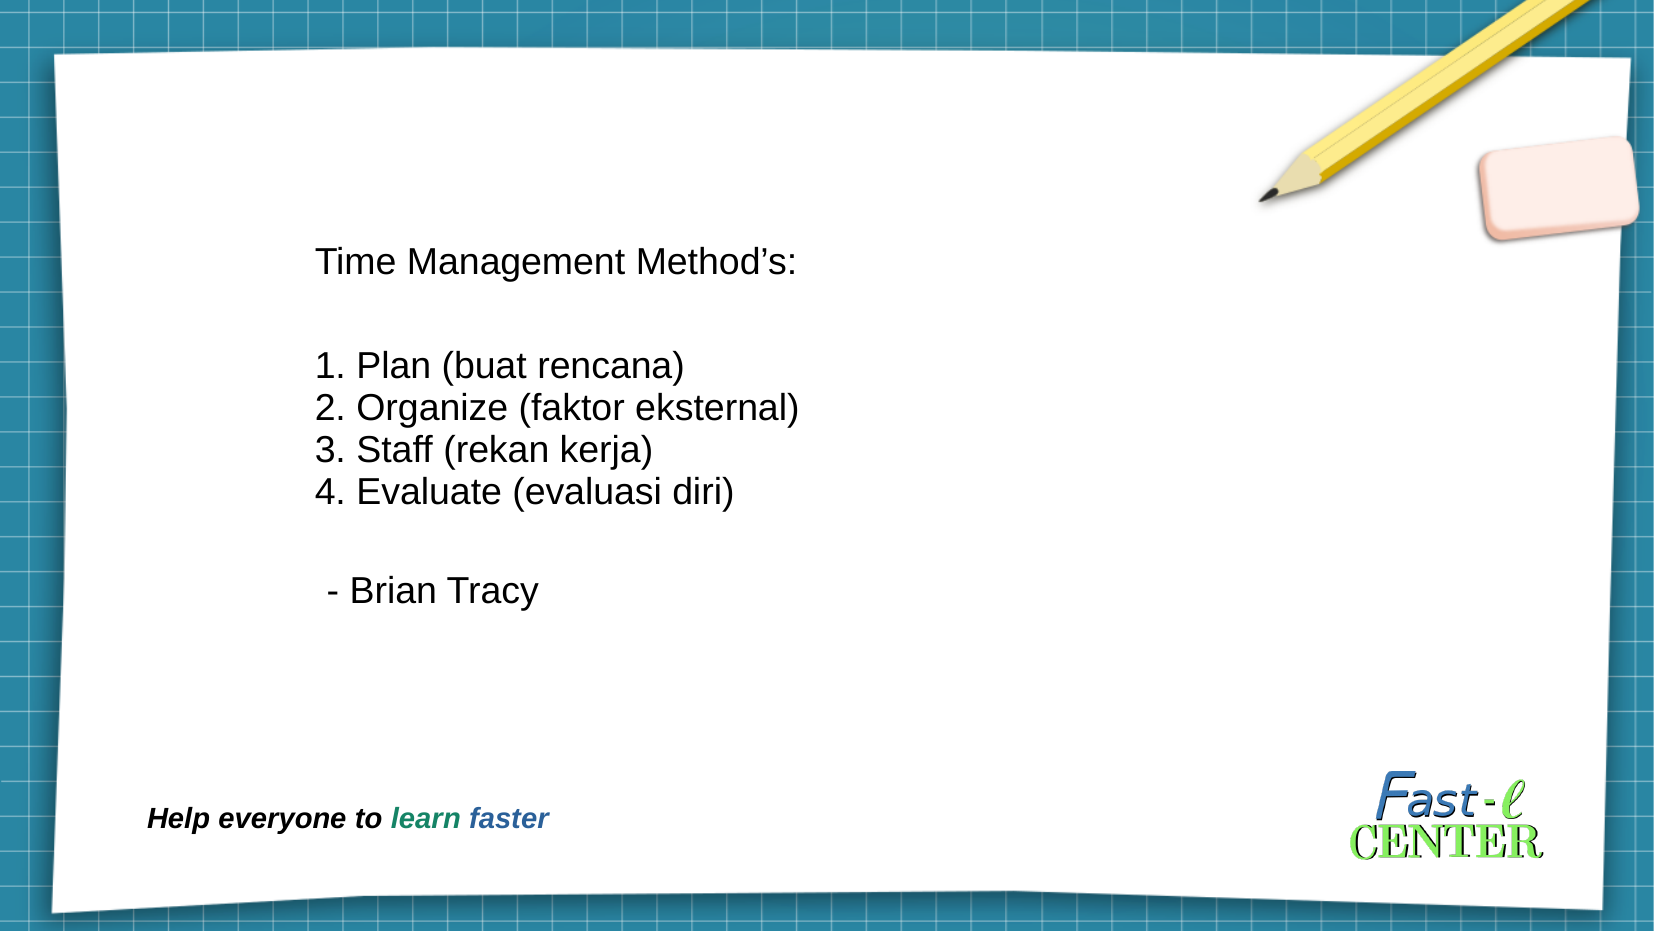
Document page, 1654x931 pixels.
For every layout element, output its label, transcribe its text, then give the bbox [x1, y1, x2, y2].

text_box 1. Plan (buat rencana) 2. Organize (faktor eksternal) 3. Staff (rekan kerja) 4. Evaluate (evaluasi diri) [300, 337, 851, 521]
text_box Time Management Method’s: [300, 232, 851, 301]
text_box - Brian Tracy [311, 562, 863, 630]
text_box Help everyone to learn faster [132, 791, 658, 839]
picture [0, 0, 1654, 931]
